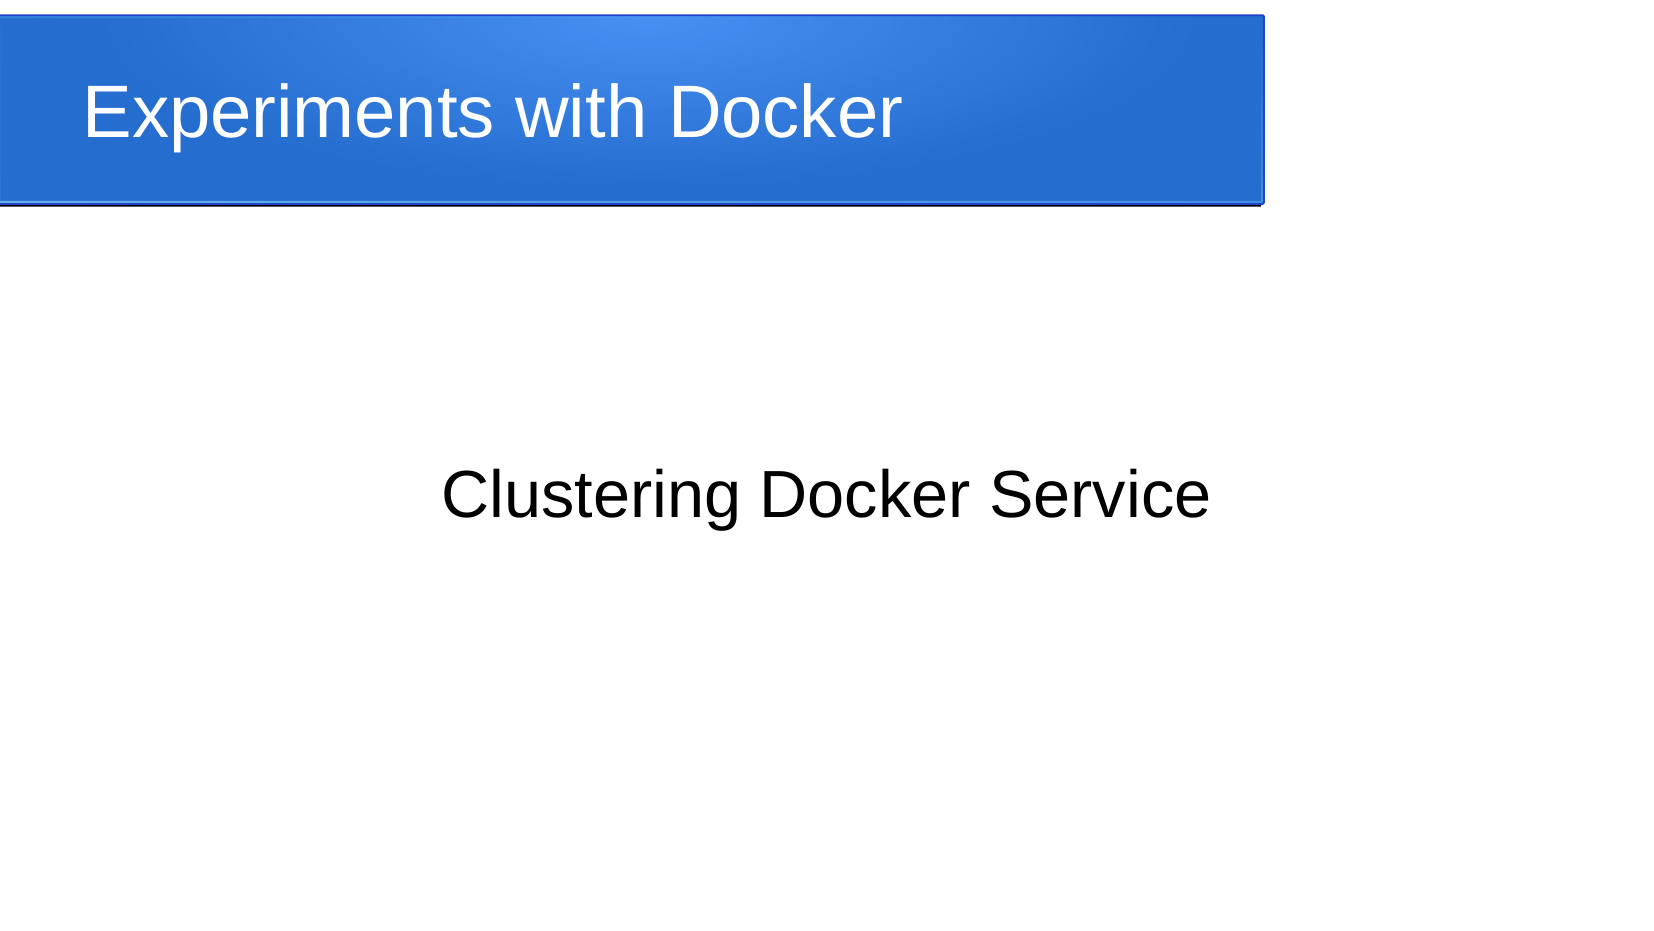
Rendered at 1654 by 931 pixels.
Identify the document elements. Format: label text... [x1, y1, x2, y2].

title Experiments with Docker [82, 35, 1235, 189]
subtitle Clustering Docker Service [82, 224, 1571, 764]
